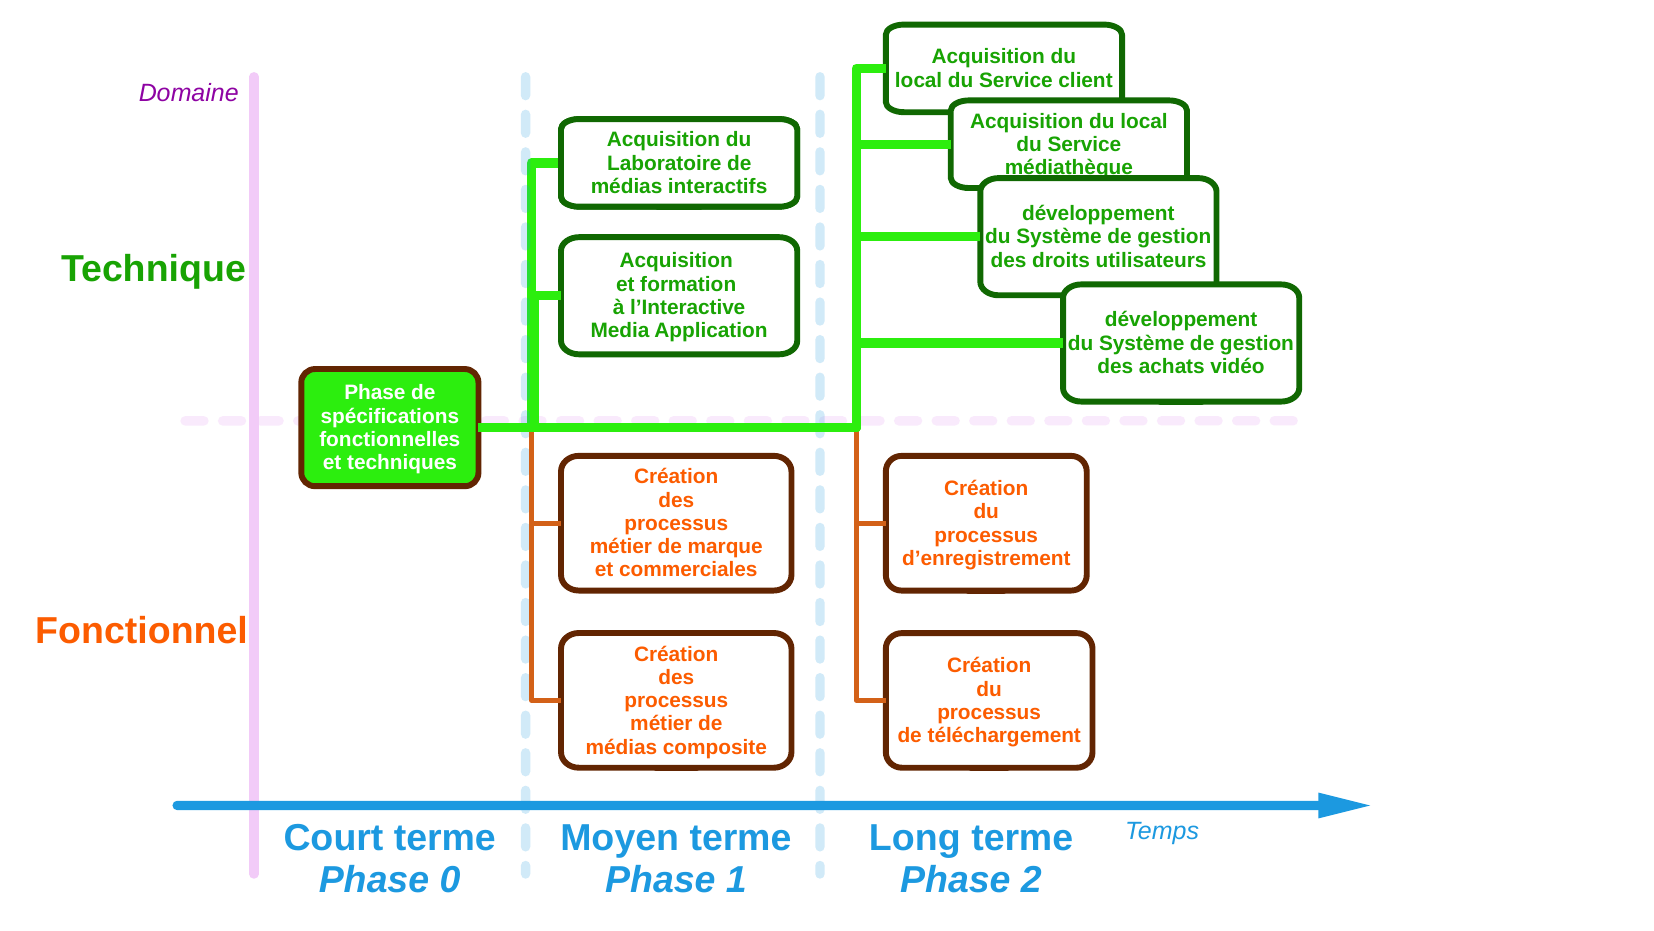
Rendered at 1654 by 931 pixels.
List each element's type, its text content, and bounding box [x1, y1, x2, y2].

text_box Moyen terme Phase 1 [525, 811, 819, 908]
text_box Domaine [124, 70, 361, 114]
text_box Temps [1110, 809, 1347, 852]
text_box Court terme Phase 0 [253, 811, 525, 908]
text_box Phase de spécifications fonctionnelles et techniques [301, 369, 479, 487]
text_box développement du Système de gestion des achats vidéo [1063, 284, 1300, 402]
text_box Long terme Phase 2 [819, 811, 1123, 908]
text_box développement du Système de gestion des droits utilisateurs [980, 178, 1217, 296]
text_box Technique [17, 240, 290, 340]
text_box Fonctionnel [5, 602, 278, 702]
text_box Acquisition du local du Service médiathèque [950, 100, 1188, 189]
text_box Création des processus métier de marque et commerciales [561, 455, 792, 591]
text_box Création du processus d’enregistrement [885, 455, 1087, 591]
text_box Acquisition du Laboratoire de médias interactifs [561, 119, 798, 207]
text_box Acquisition et formation à l’Interactive Media Application [561, 237, 798, 355]
text_box Création des processus métier de médias composite [561, 633, 792, 768]
text_box Acquisition du local du Service client [885, 24, 1123, 113]
text_box Création du processus de téléchargement [885, 633, 1093, 768]
